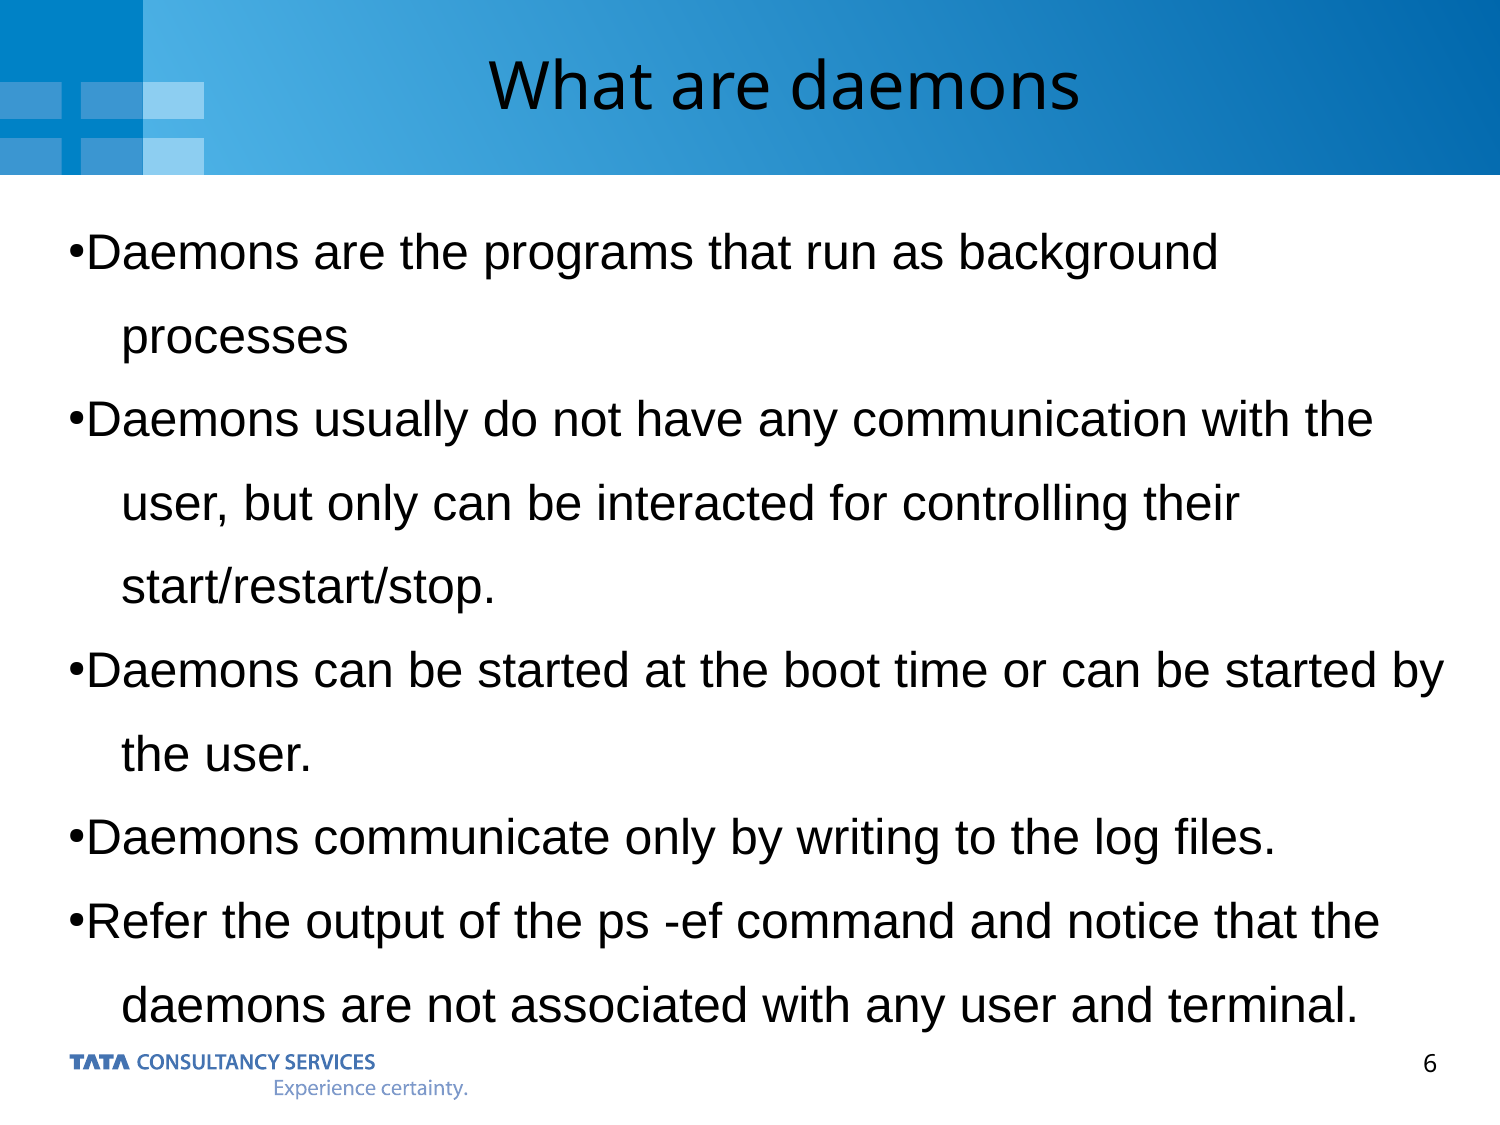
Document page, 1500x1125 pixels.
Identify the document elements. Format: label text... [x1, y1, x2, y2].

text_box What are daemons [224, 11, 1347, 154]
text_box Daemons are the programs that run as background processes Daemons usually do not have any communication with the user, but only can be interacted for controlling their start/restart/stop. Daemons can be started at the boot time or can be started by the user. Daemons communicate only by writing to the log files. Refer the output of the ps -ef command and notice that the daemons are not associated with any user and terminal. [35, 188, 1465, 1040]
